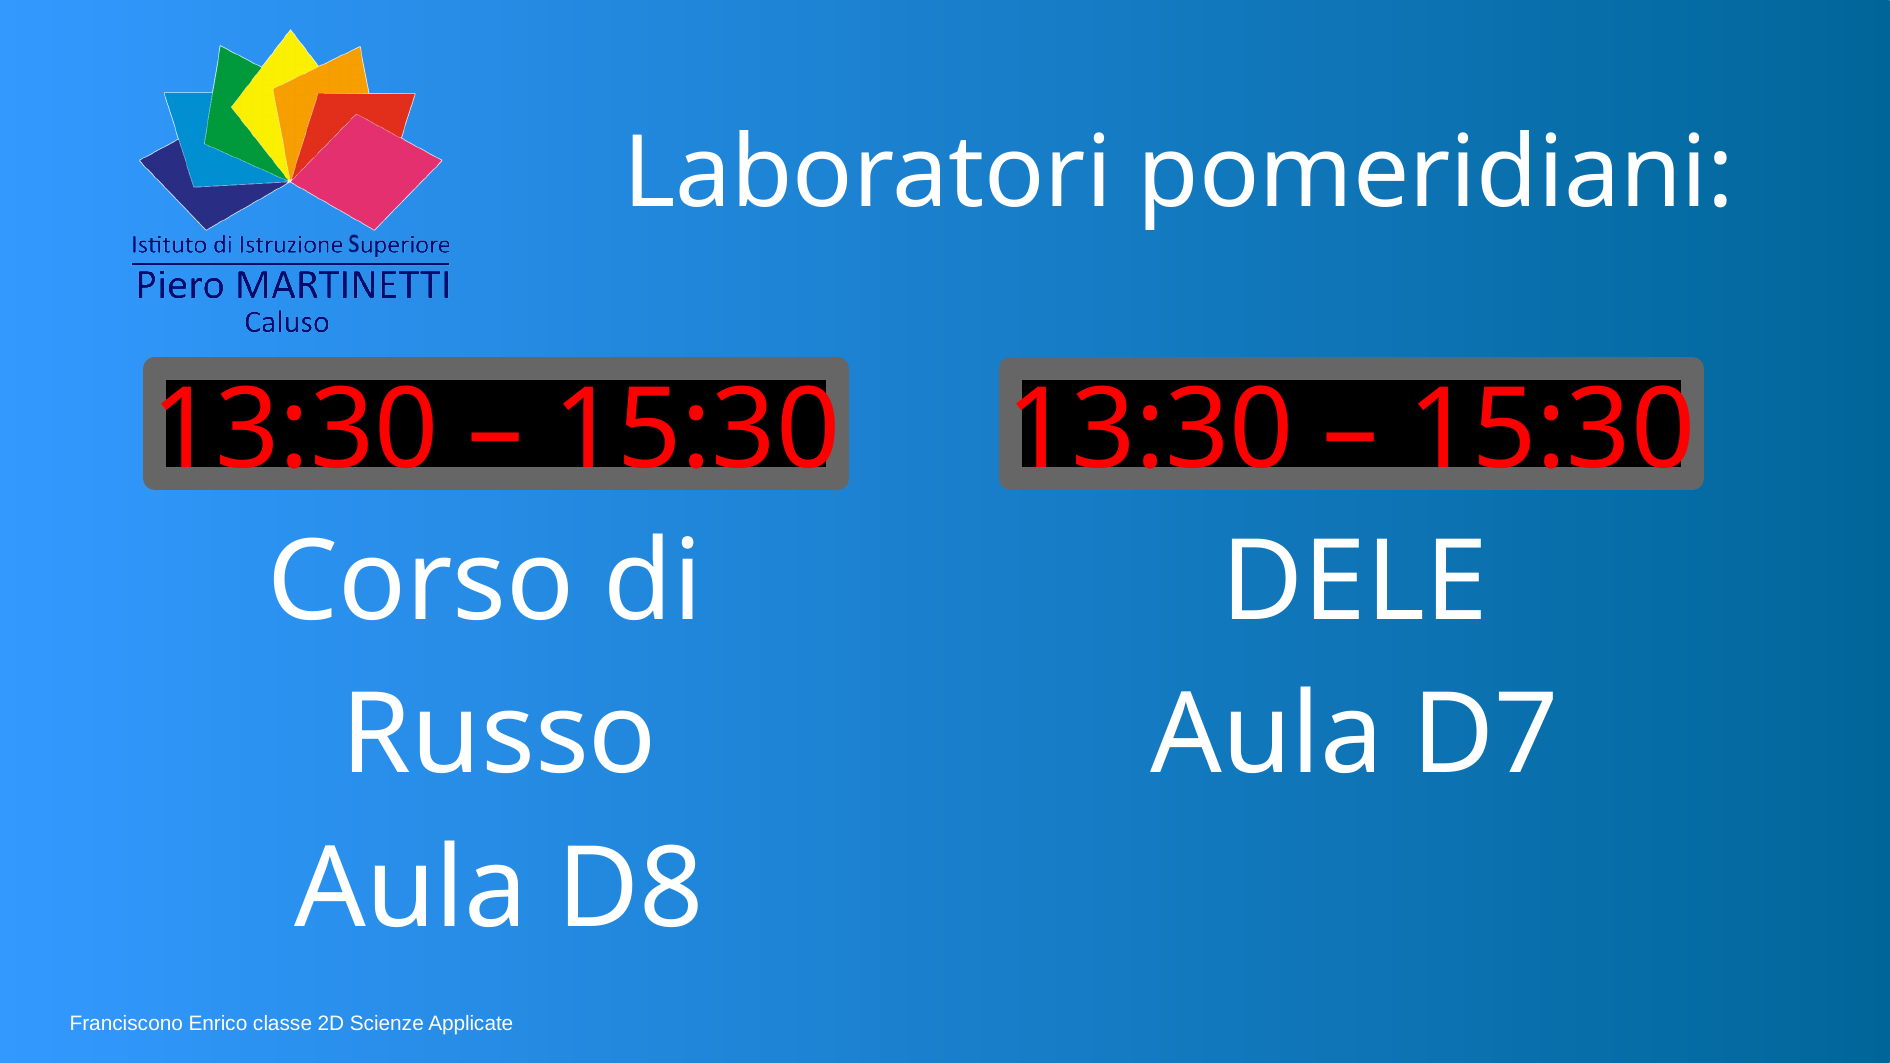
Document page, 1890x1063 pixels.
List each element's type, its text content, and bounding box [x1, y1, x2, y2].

text_box 13:30 – 15:30 [154, 368, 838, 479]
picture [0, 23, 591, 355]
text_box Corso di Russo Aula D8 [0, 491, 607, 1042]
text_box 13:30 – 15:30 [1010, 368, 1693, 479]
text_box Laboratori pomeridiani: [591, 91, 1861, 338]
text_box Franciscono Enrico classe 2D Scienze Applicate [54, 1004, 628, 1063]
text_box DELE Aula D7 [607, 491, 1890, 1042]
